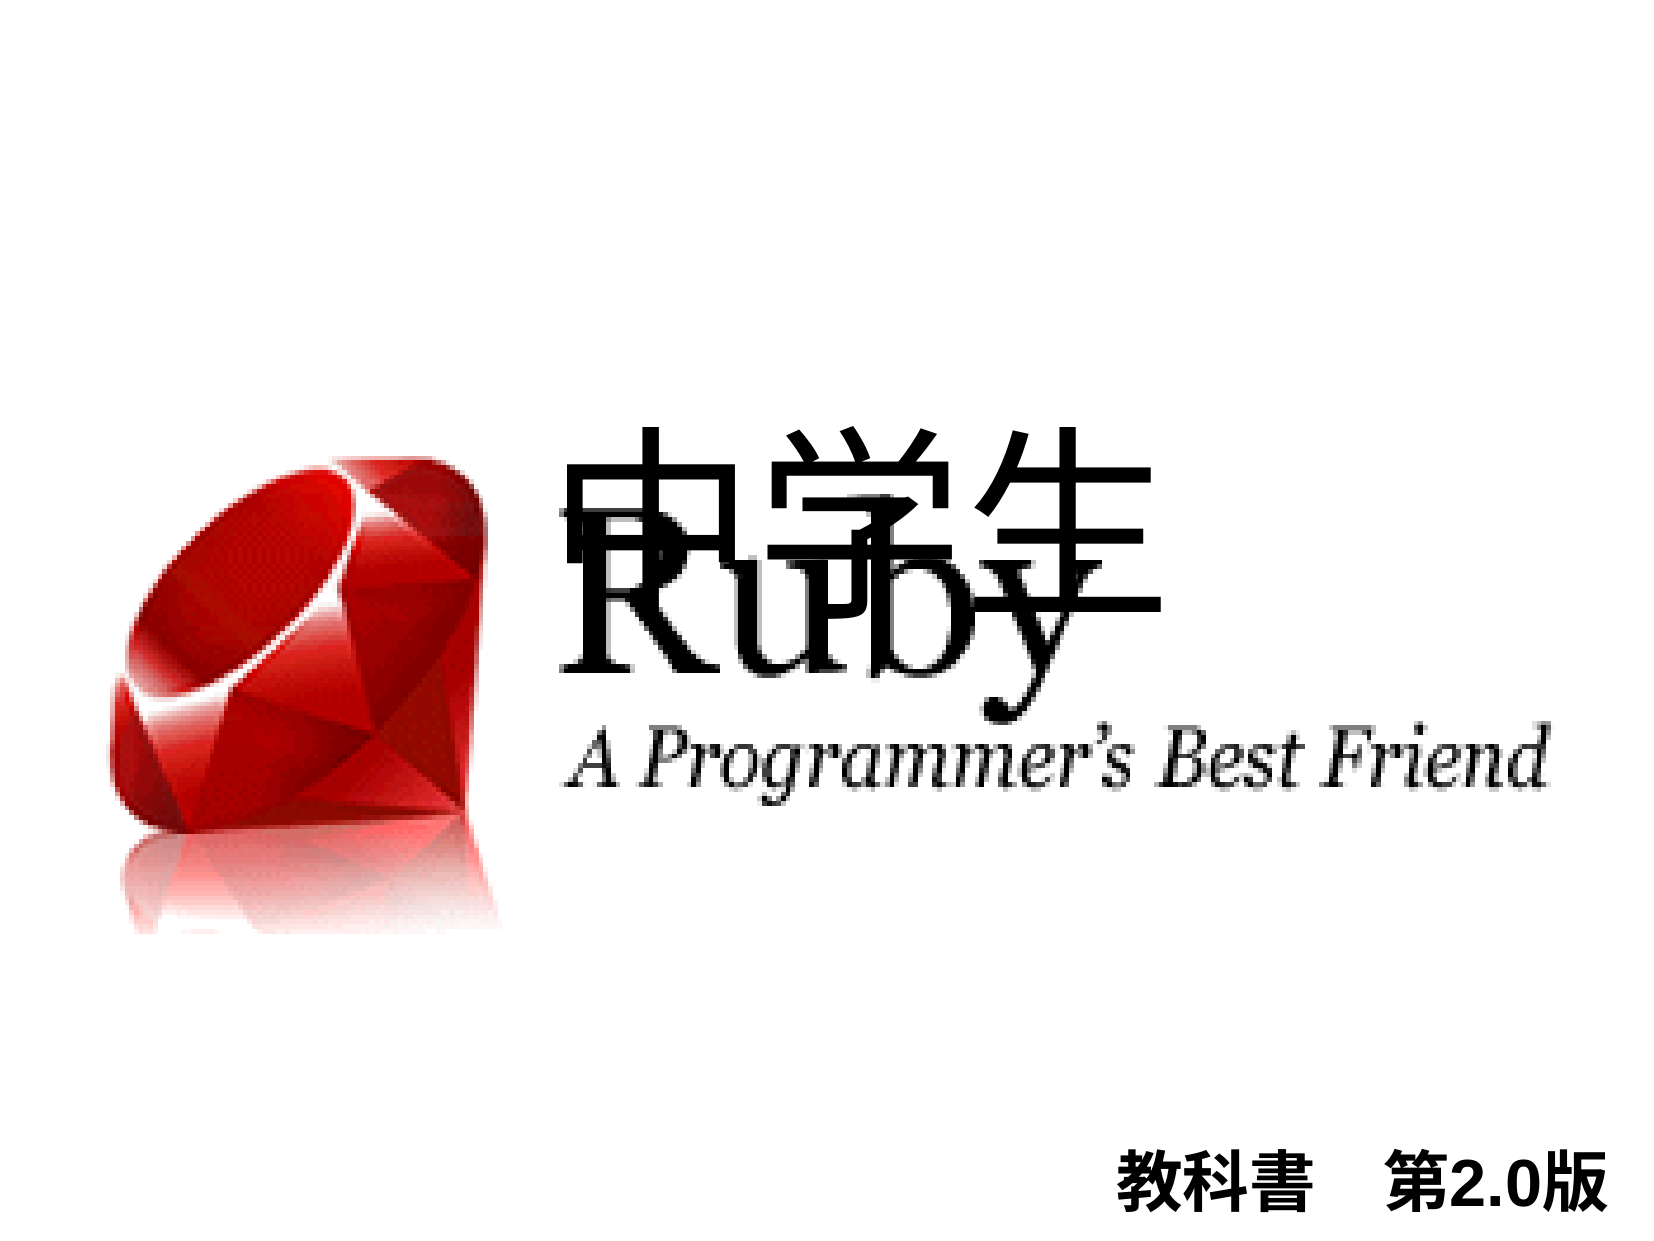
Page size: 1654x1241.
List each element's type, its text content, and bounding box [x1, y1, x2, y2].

picture [59, 371, 532, 934]
text_box 中学生 教室〜Mac編〜 [532, 203, 1453, 1063]
text_box 教科書 第2.0版 [59, 1121, 1625, 1211]
picture [1453, 371, 1622, 934]
